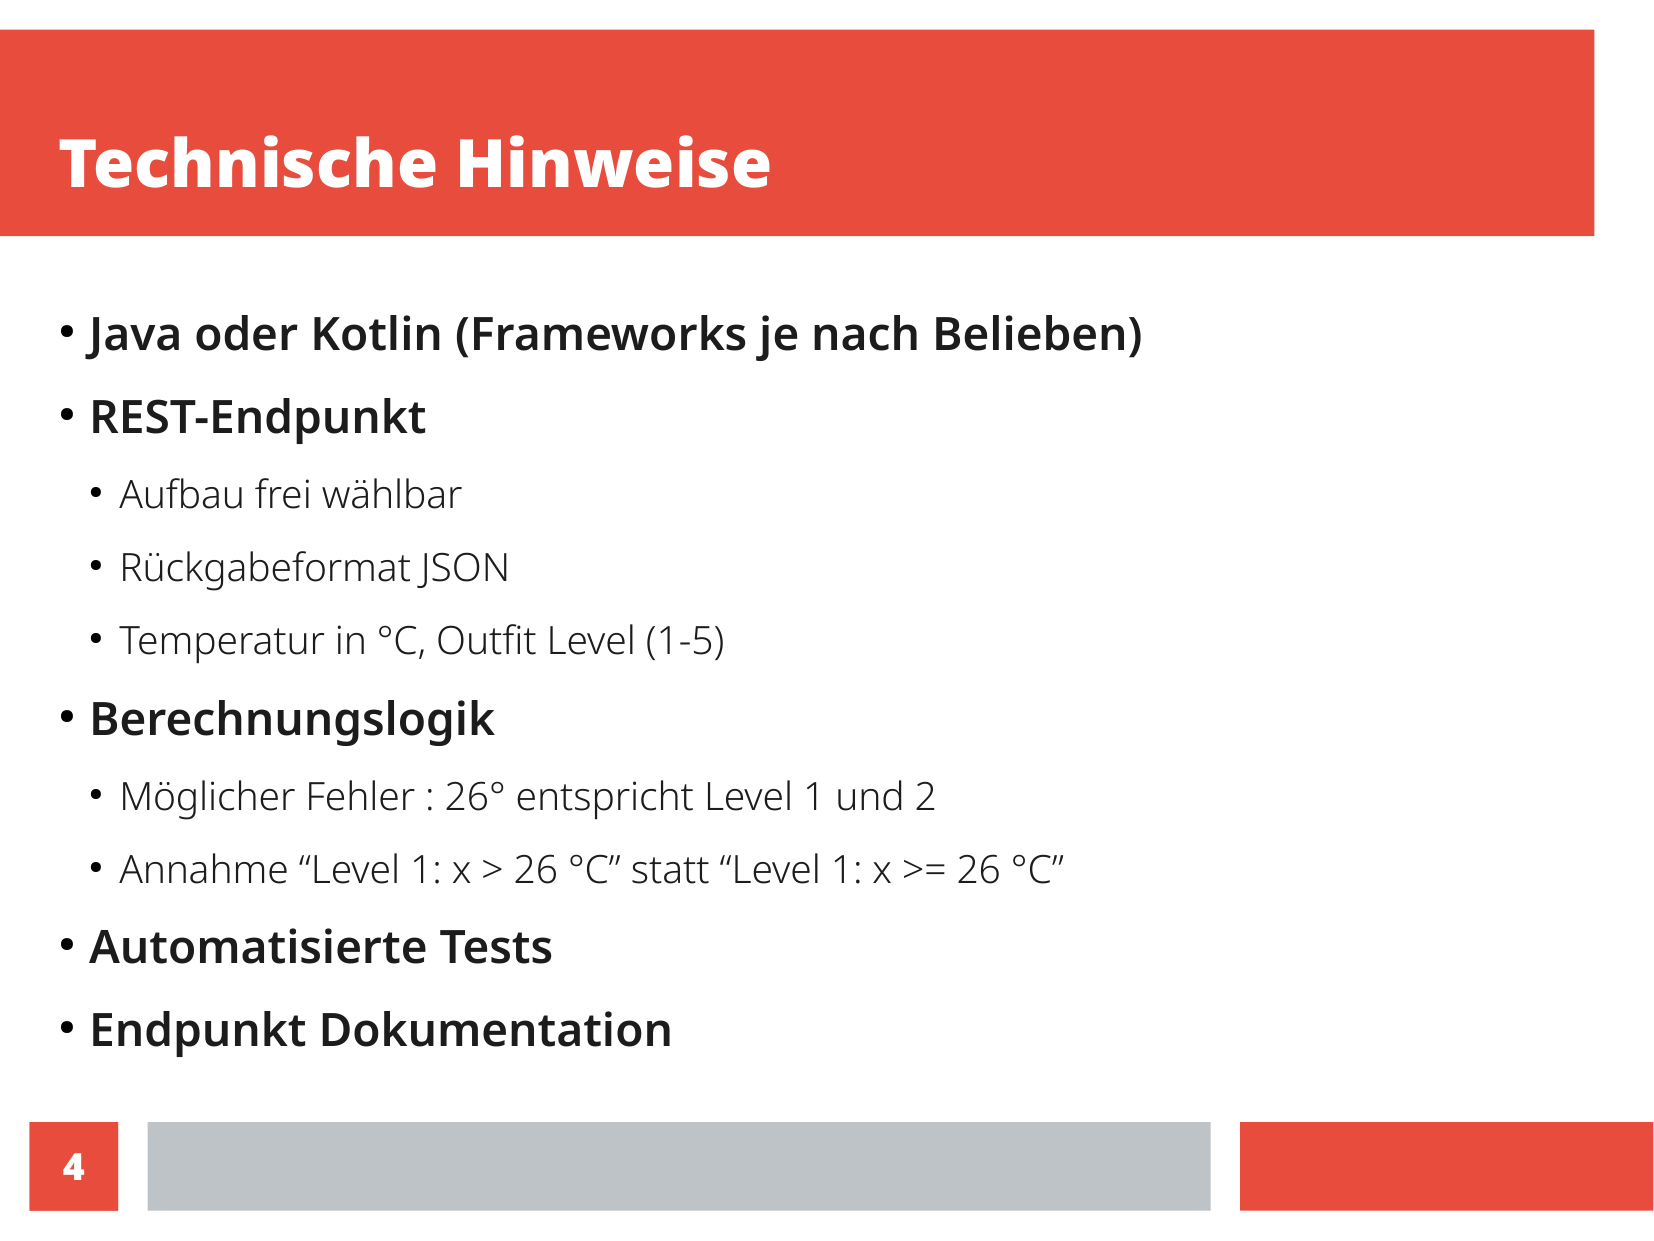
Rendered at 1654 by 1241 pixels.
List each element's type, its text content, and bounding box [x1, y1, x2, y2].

list Java oder Kotlin (Frameworks je nach Belieben) REST-Endpunkt Aufbau frei wählbar Rückgabeformat JSON Temperatur in °C, Outfit Level (1-5) Berechnungslogik Möglicher Fehler : 26° entspricht Level 1 und 2 Annahme “Level 1: x > 26 °C” statt “Level 1: x >= 26 °C” Automatisierte Tests Endpunkt Dokumentation [59, 301, 1565, 1069]
title Technische Hinweise [59, 59, 1595, 207]
